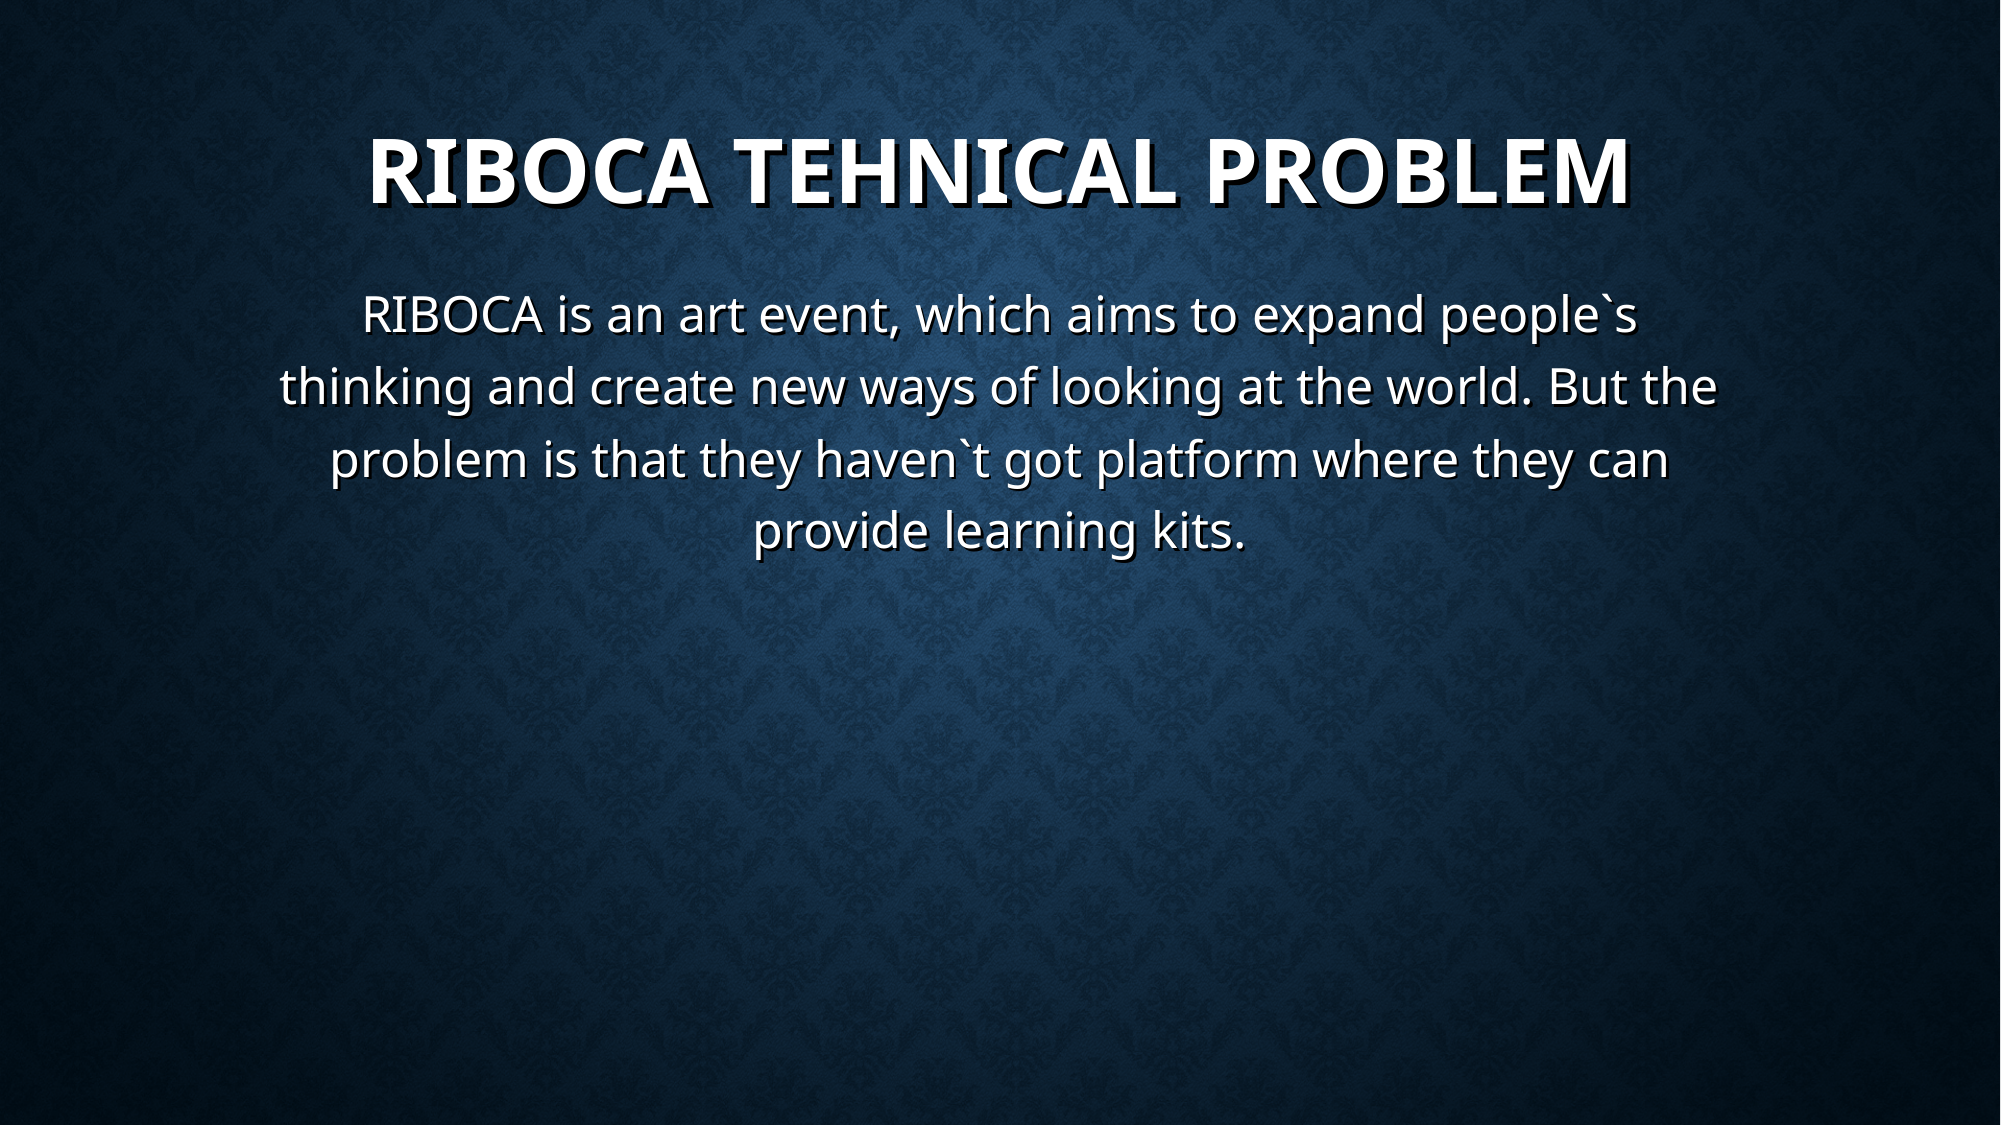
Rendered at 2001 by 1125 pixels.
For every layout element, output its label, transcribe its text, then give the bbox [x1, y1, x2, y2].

subtitle RIBOCA is an art event, which aims to expand people`s thinking and create new ways of looking at the world. But the problem is that they haven`t got platform where they can provide learning kits. [261, 263, 1739, 1064]
title Riboca Tehnical problem [261, 45, 1739, 230]
